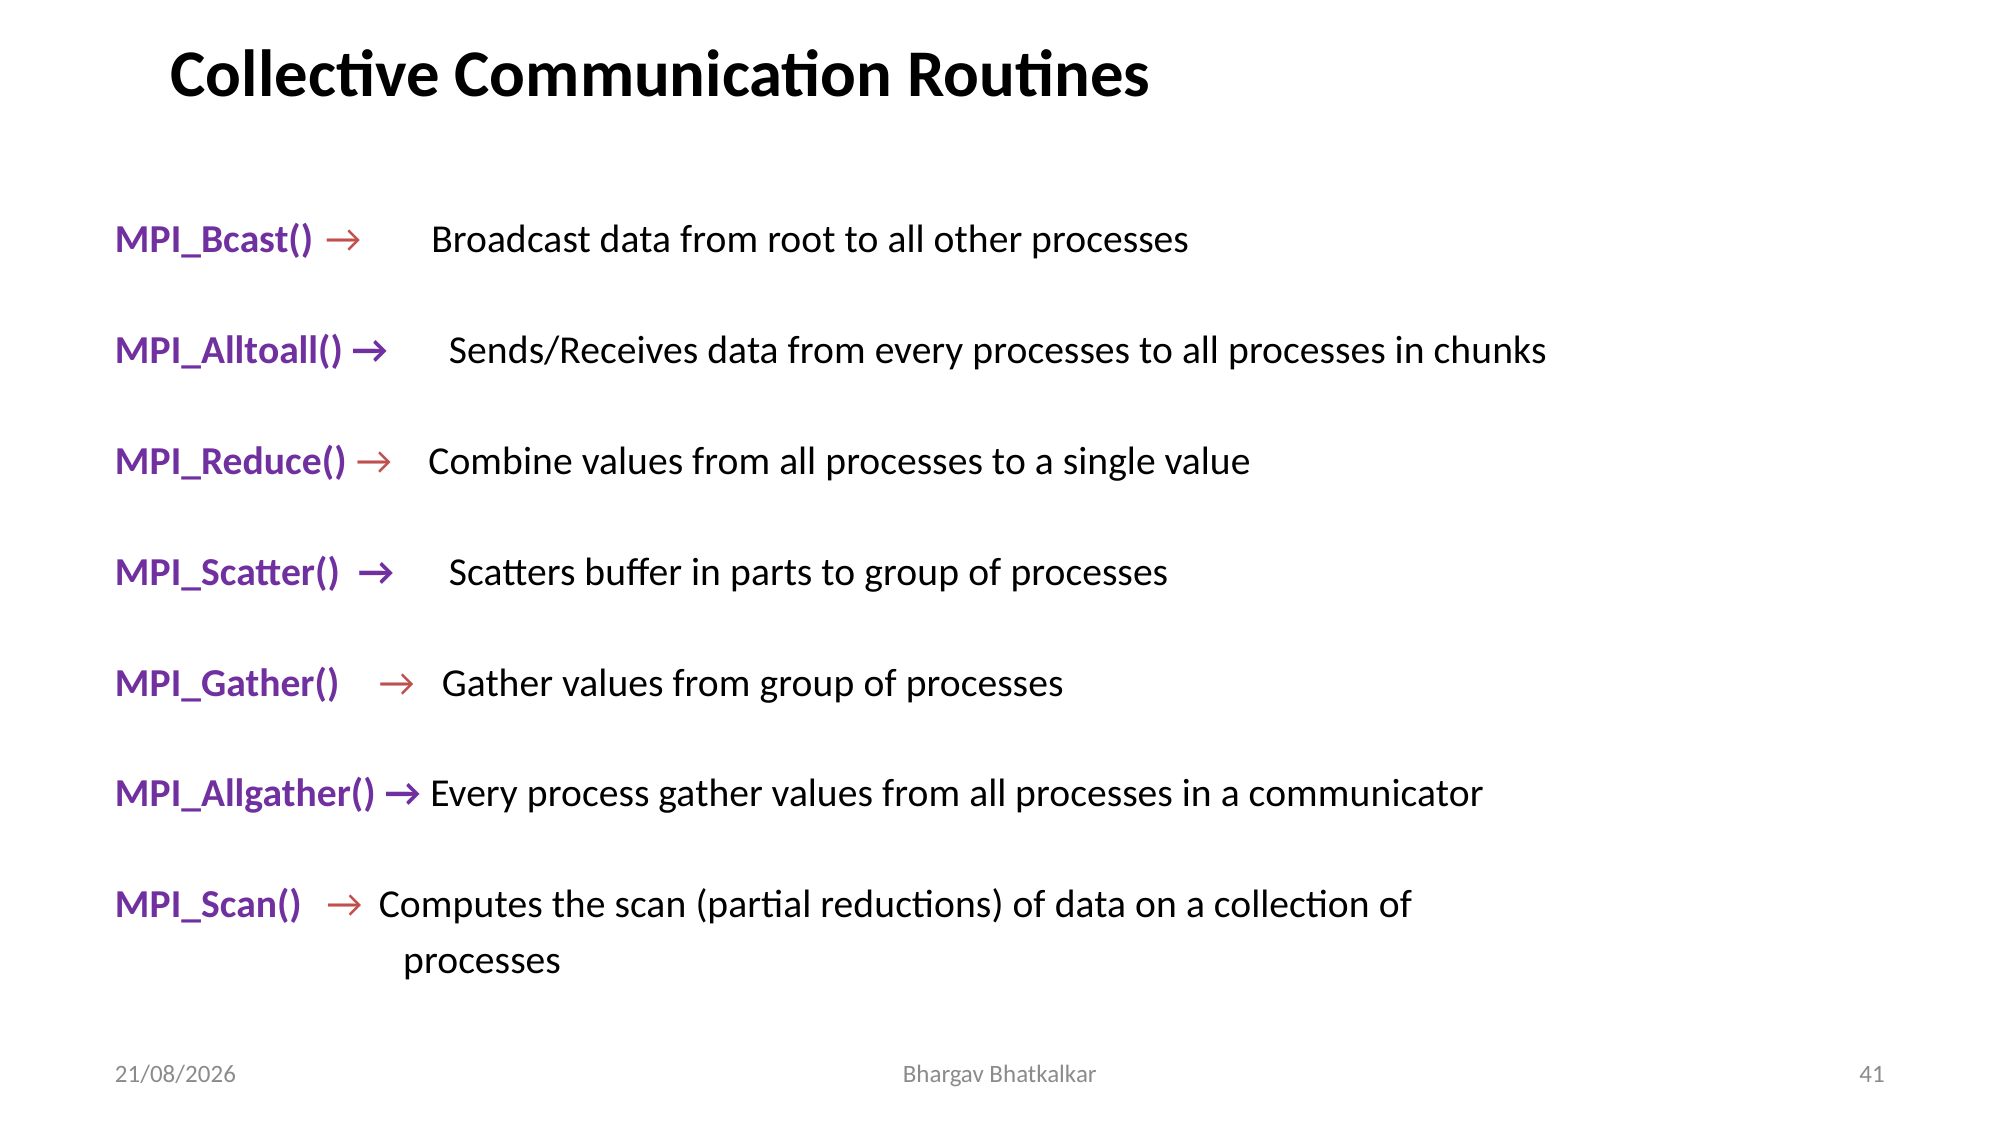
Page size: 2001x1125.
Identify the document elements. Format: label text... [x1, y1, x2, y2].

footer Bhargav Bhatkalkar [683, 1042, 1317, 1103]
list MPI_Bcast() → Broadcast data from root to all other processes MPI_Alltoall() → Sends/Receives data from every processes to all processes in chunks MPI_Reduce() → Combine values from all processes to a single value MPI_Scatter() → Scatters buffer in parts to group of processes MPI_Gather() → Gather values from group of processes MPI_Allgather() → Every process gather values from all processes in a communicator MPI_Scan() → Computes the scan (partial reductions) of data on a collection of processes [99, 131, 2000, 994]
slide_number <number> [1433, 1042, 1900, 1103]
title Collective Communication Routines [155, 8, 1881, 131]
slide_number 25/02/2021 [99, 1042, 567, 1103]
